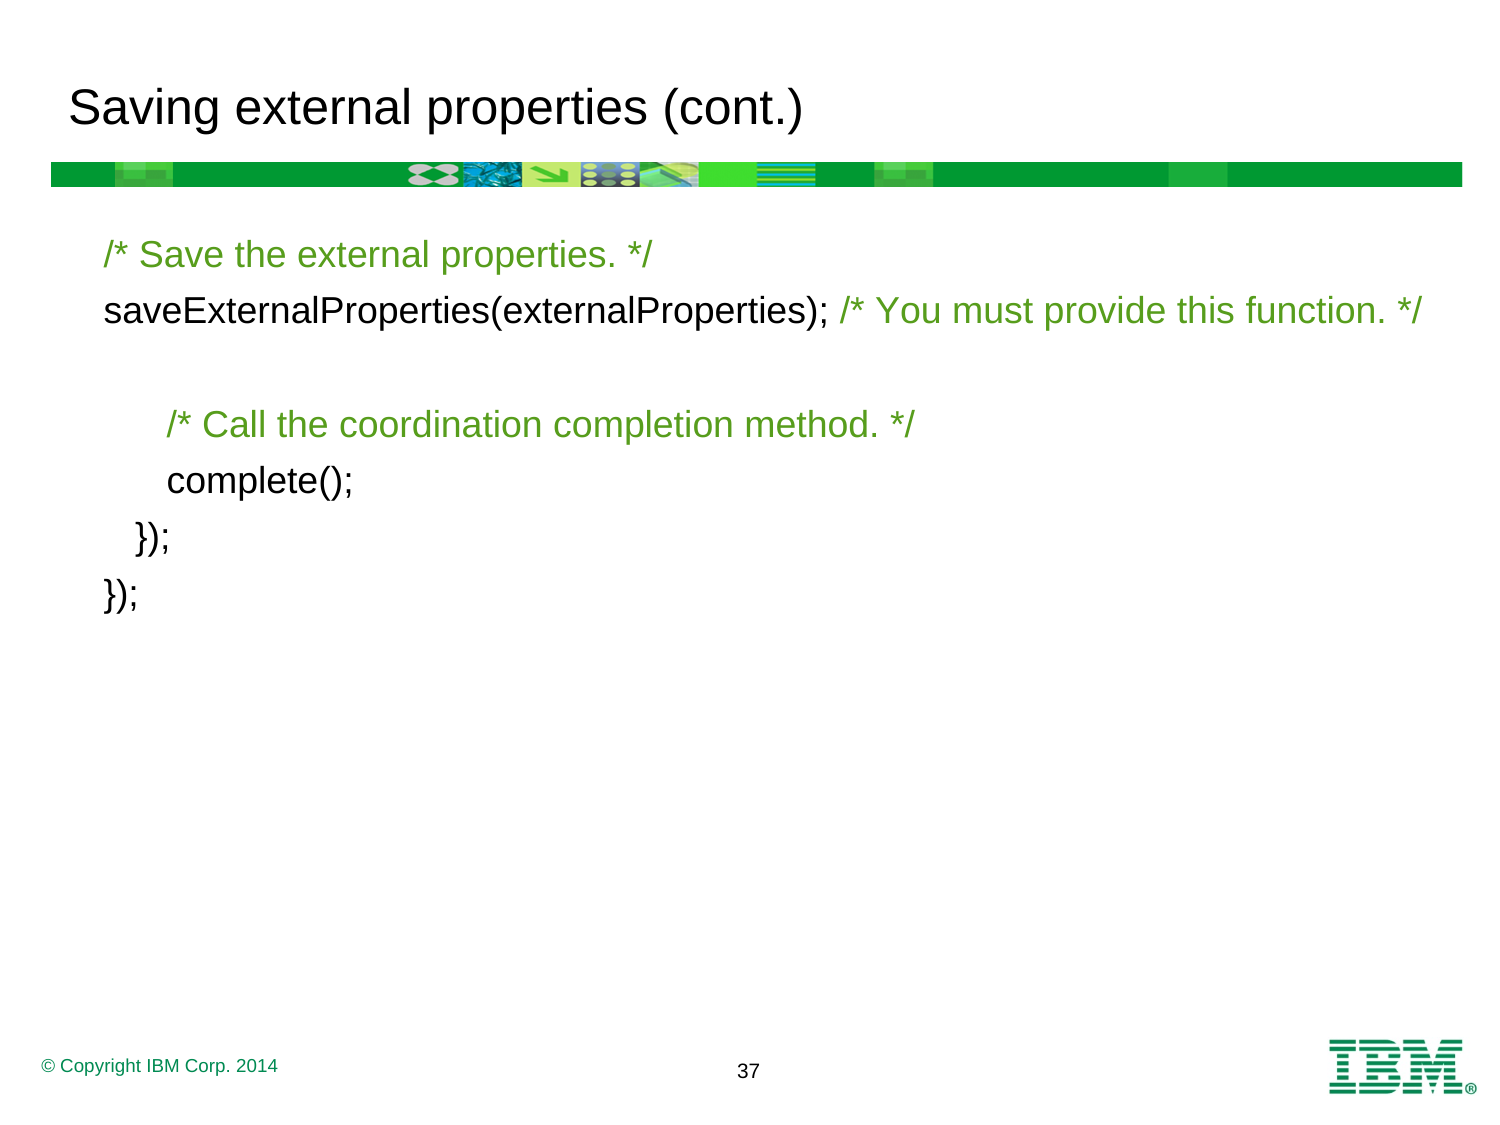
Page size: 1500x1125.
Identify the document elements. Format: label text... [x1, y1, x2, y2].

picture [50, 161, 1463, 189]
picture [1327, 1037, 1479, 1096]
list /* Save the external properties. */ saveExternalProperties(externalProperties); /* You must provide this function. */ /* Call the coordination completion method. */ complete(); }); }); [32, 226, 1471, 1021]
title Saving external properties (cont.) [53, 42, 1239, 171]
